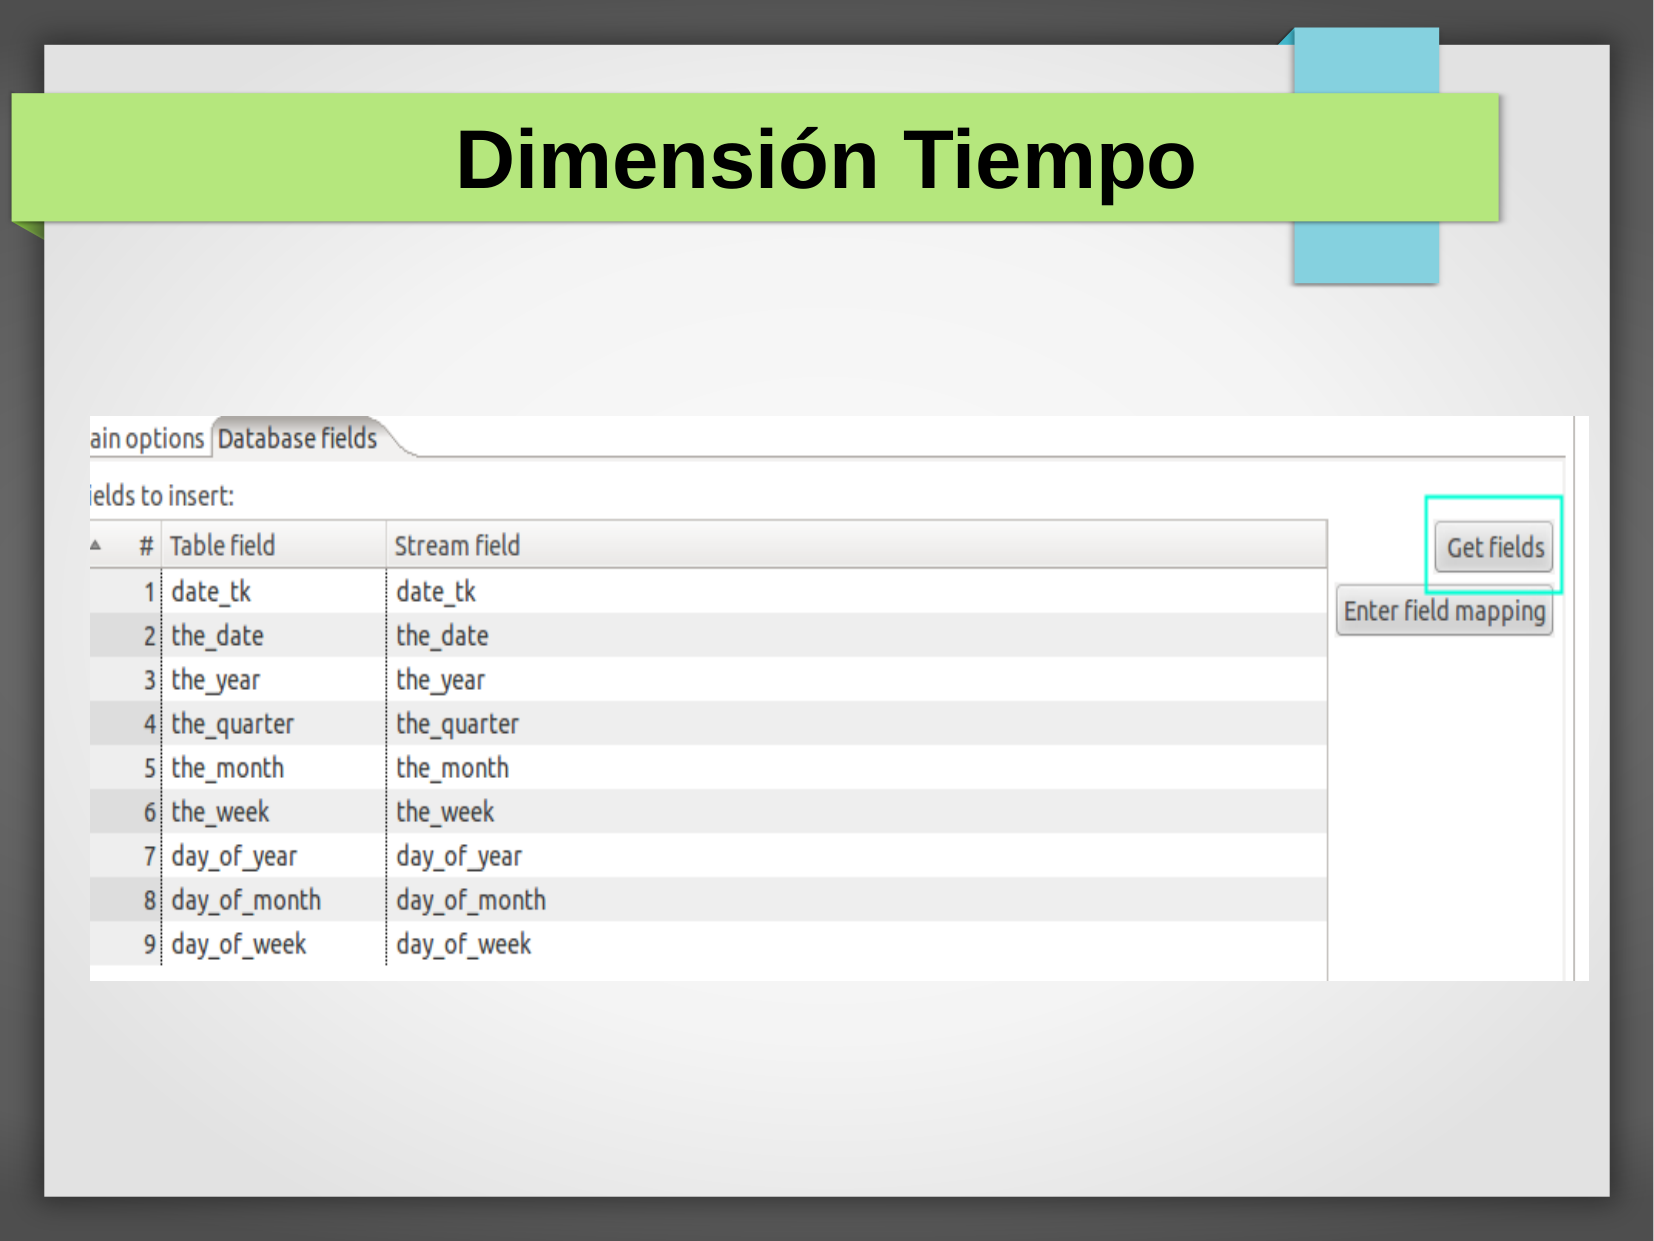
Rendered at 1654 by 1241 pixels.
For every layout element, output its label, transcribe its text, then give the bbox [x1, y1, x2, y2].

title Dimensión Tiempo [70, 106, 1583, 213]
picture [0, 0, 1654, 1241]
